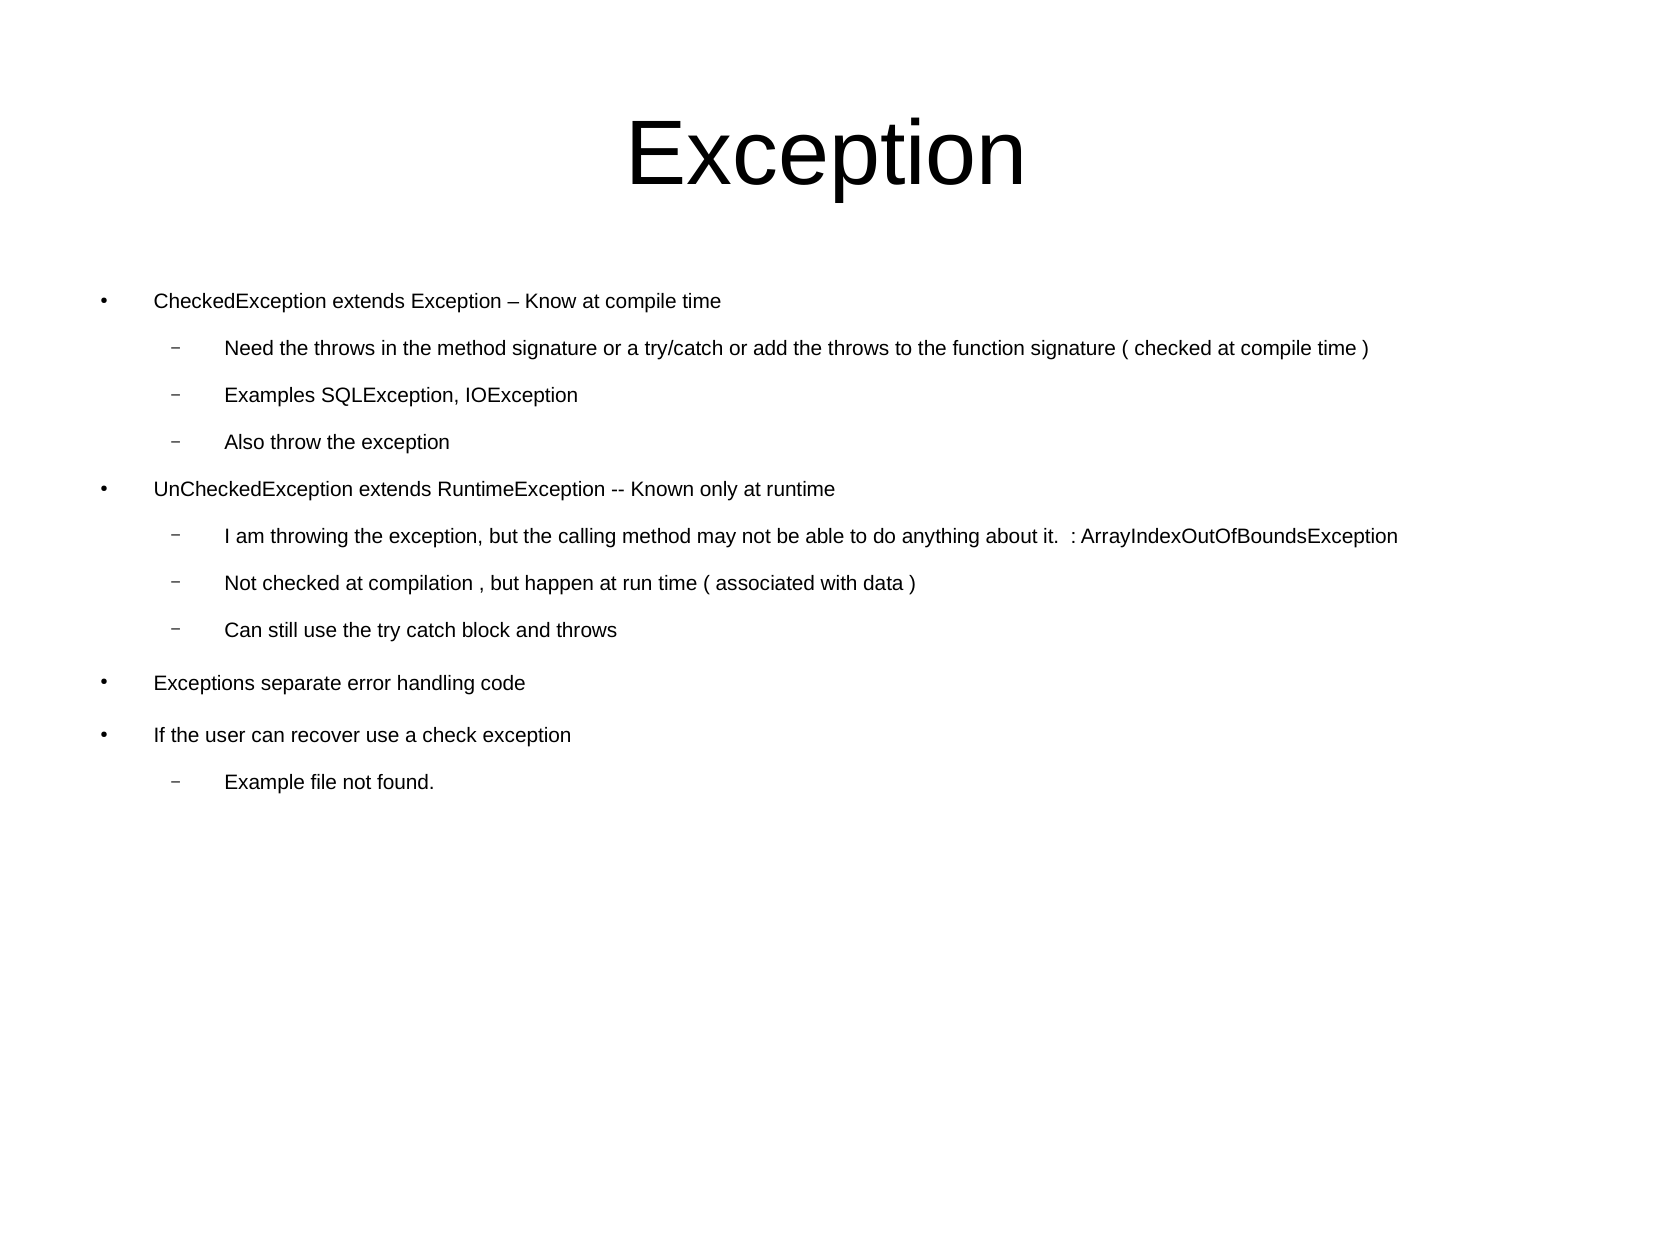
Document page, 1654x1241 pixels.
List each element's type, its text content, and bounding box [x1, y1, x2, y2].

title Exception [82, 49, 1571, 257]
list CheckedException extends Exception – Know at compile time Need the throws in the method signature or a try/catch or add the throws to the function signature ( checked at compile time ) Examples SQLException, IOException Also throw the exception UnCheckedException extends RuntimeException -- Known only at runtime I am throwing the exception, but the calling method may not be able to do anything about it. : ArrayIndexOutOfBoundsException Not checked at compilation , but happen at run time ( associated with data ) Can still use the try catch block and throws Exceptions separate error handling code If the user can recover use a check exception Example file not found. [82, 290, 1571, 1010]
